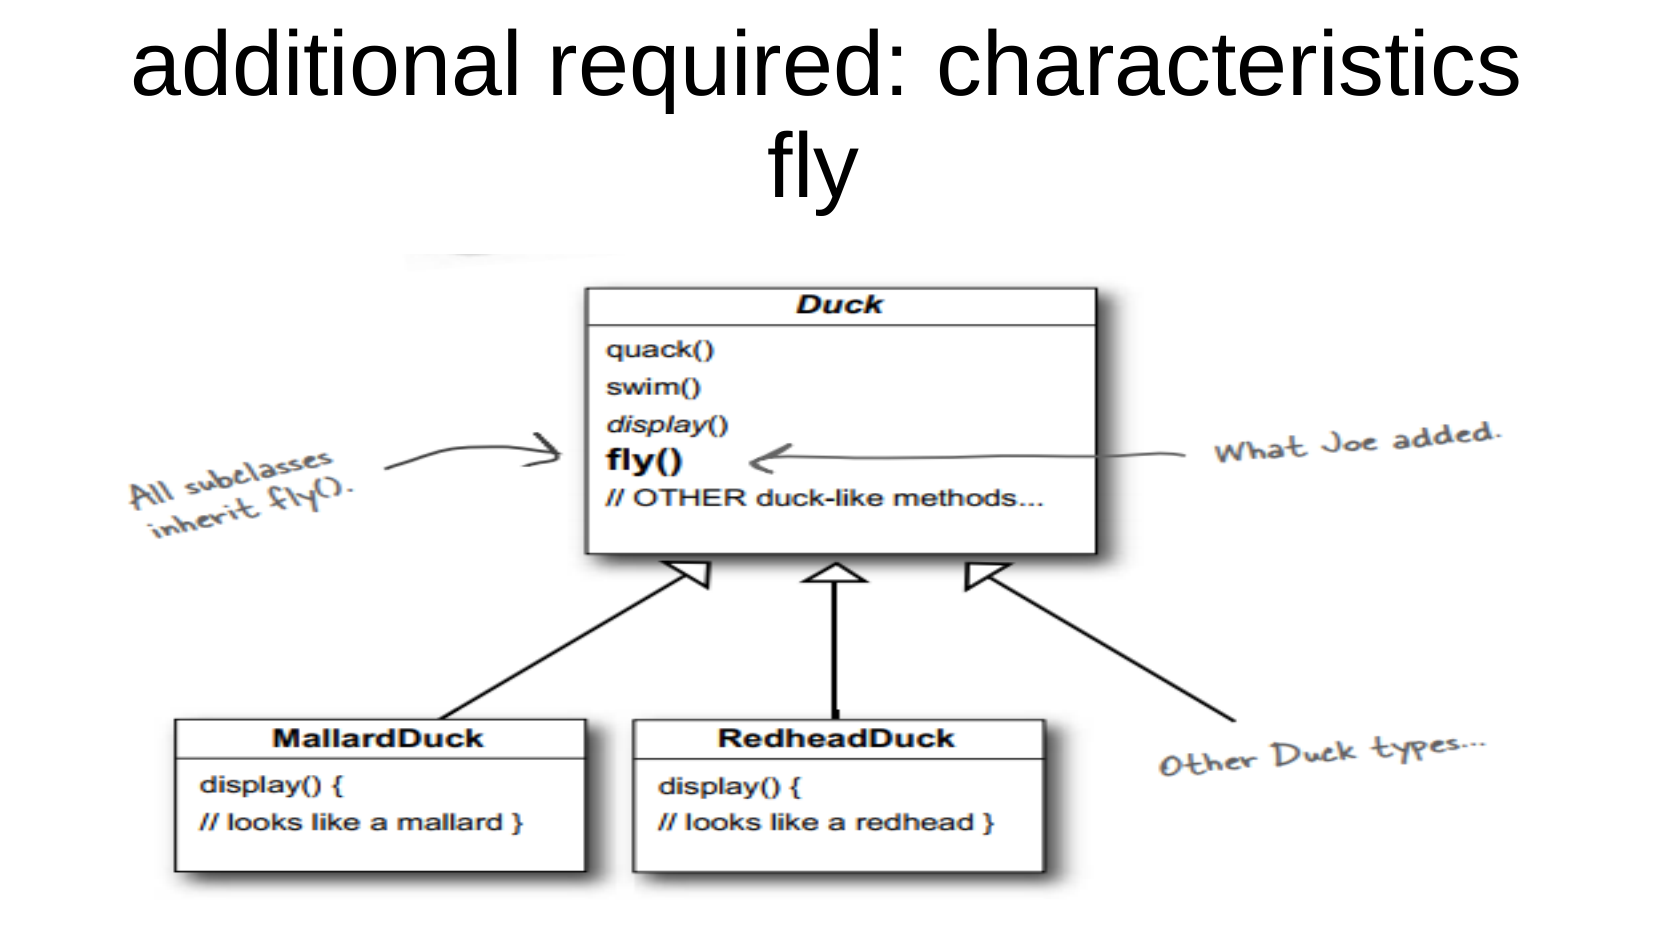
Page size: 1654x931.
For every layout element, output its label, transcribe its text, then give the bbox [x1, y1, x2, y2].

picture [63, 254, 1591, 904]
title additional required: characteristics fly [82, 12, 1571, 218]
